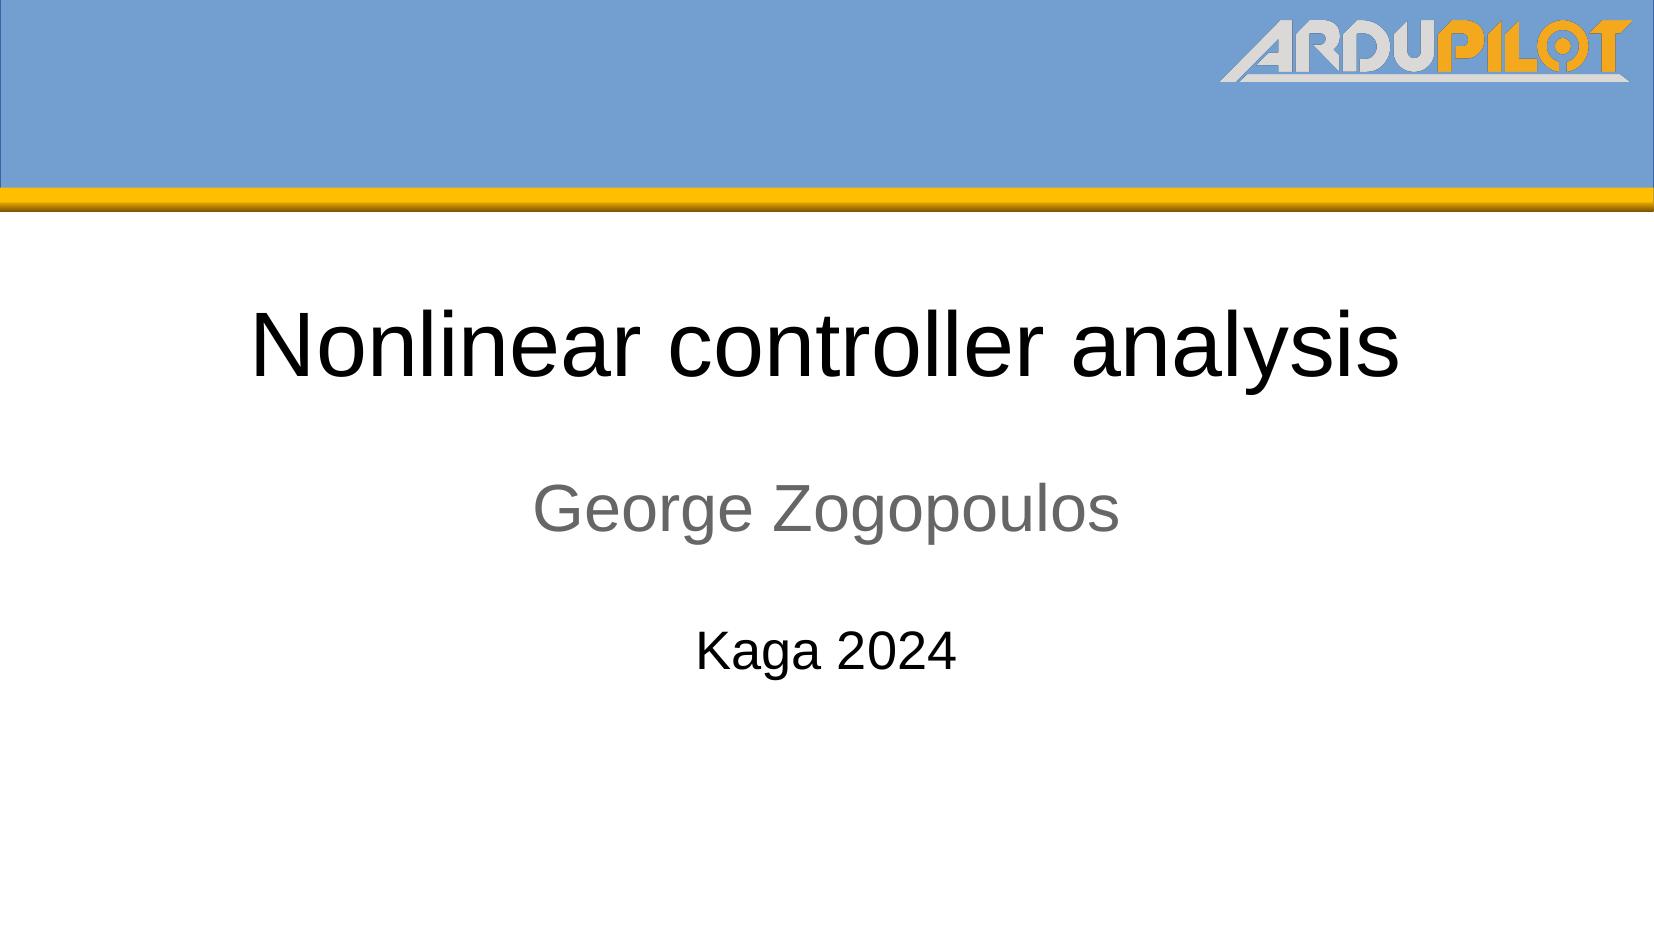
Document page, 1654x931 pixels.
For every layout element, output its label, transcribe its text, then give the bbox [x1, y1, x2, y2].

subtitle Nonlinear controller analysis George Zogopoulos Kaga 2024 [82, 217, 1571, 757]
picture [1219, 20, 1633, 82]
